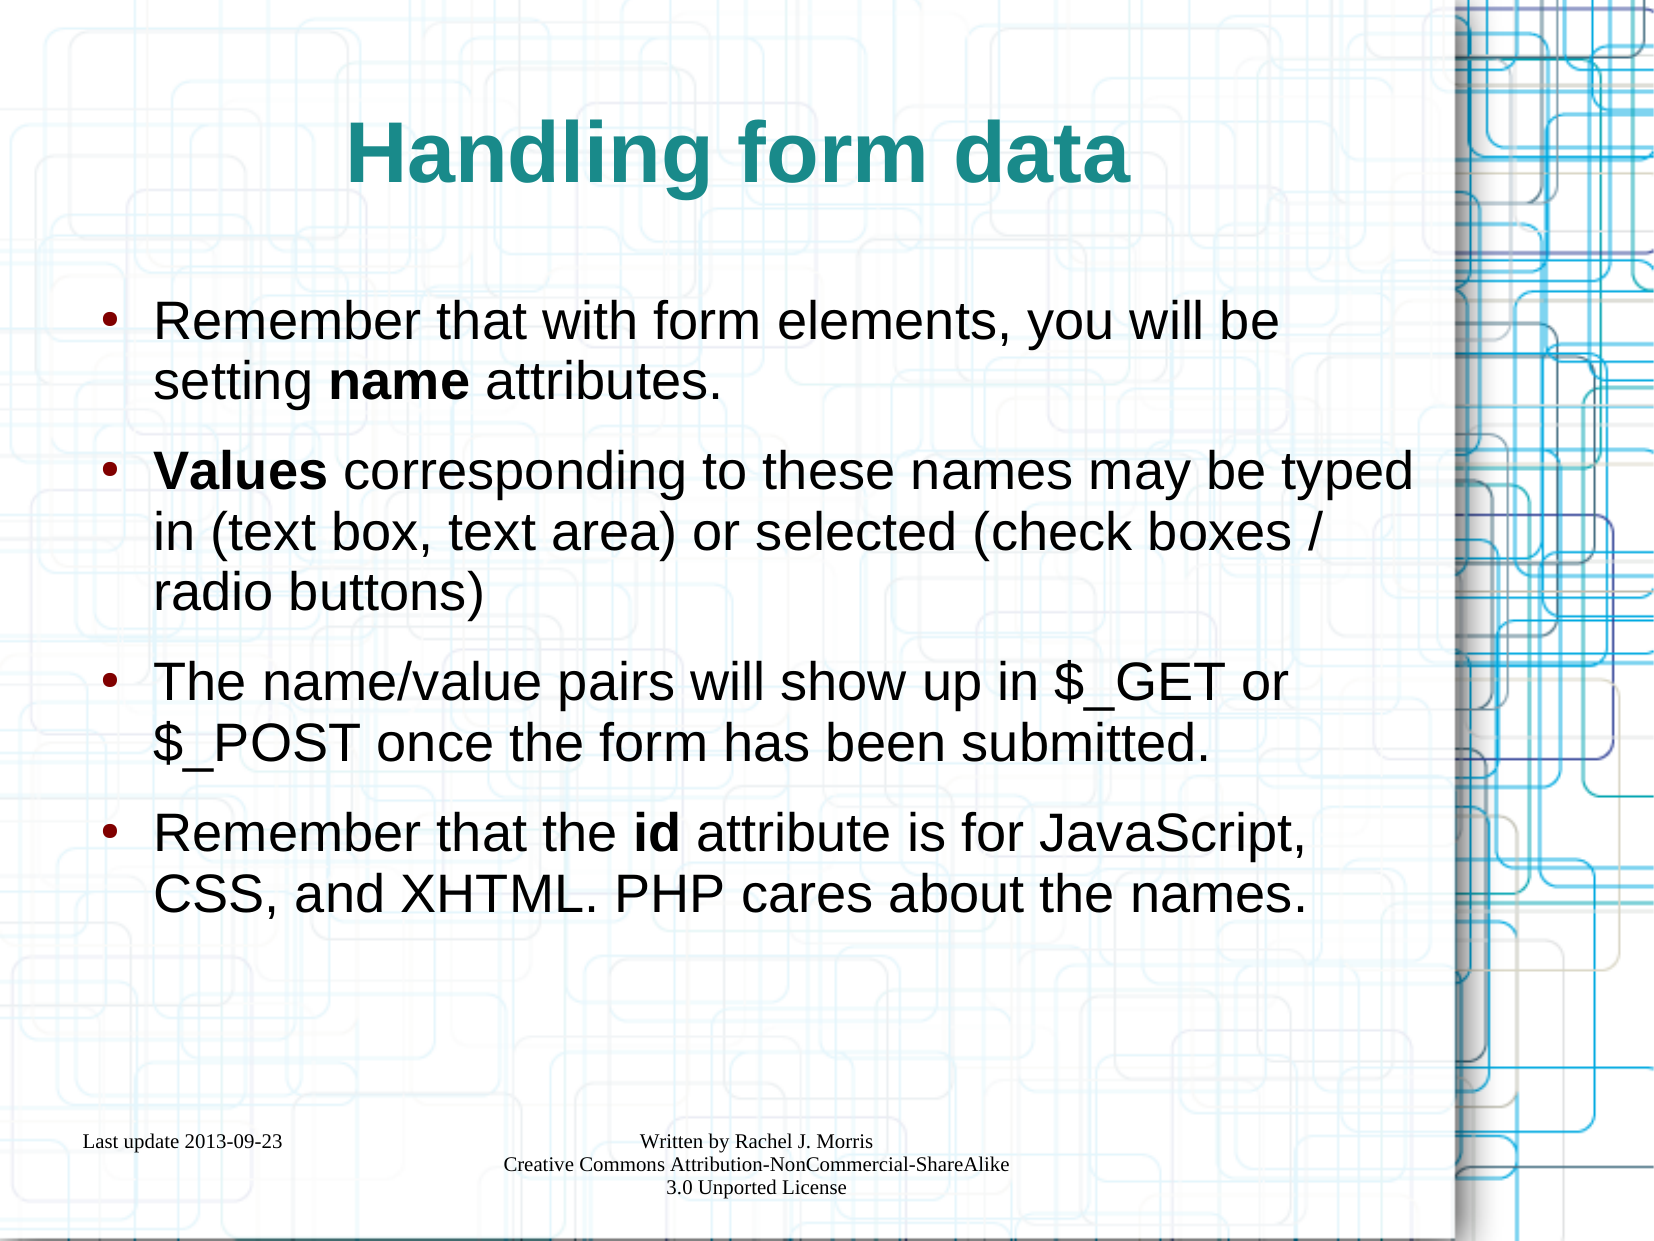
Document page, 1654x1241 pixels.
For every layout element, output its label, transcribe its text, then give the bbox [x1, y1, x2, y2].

title Handling form data [59, 49, 1418, 257]
picture [0, 0, 1654, 1241]
list Remember that with form elements, you will be setting name attributes. Values corresponding to these names may be typed in (text box, text area) or selected (check boxes / radio buttons) The name/value pairs will show up in $_GET or $_POST once the form has been submitted. Remember that the id attribute is for JavaScript, CSS, and XHTML. PHP cares about the names. [82, 290, 1418, 1010]
